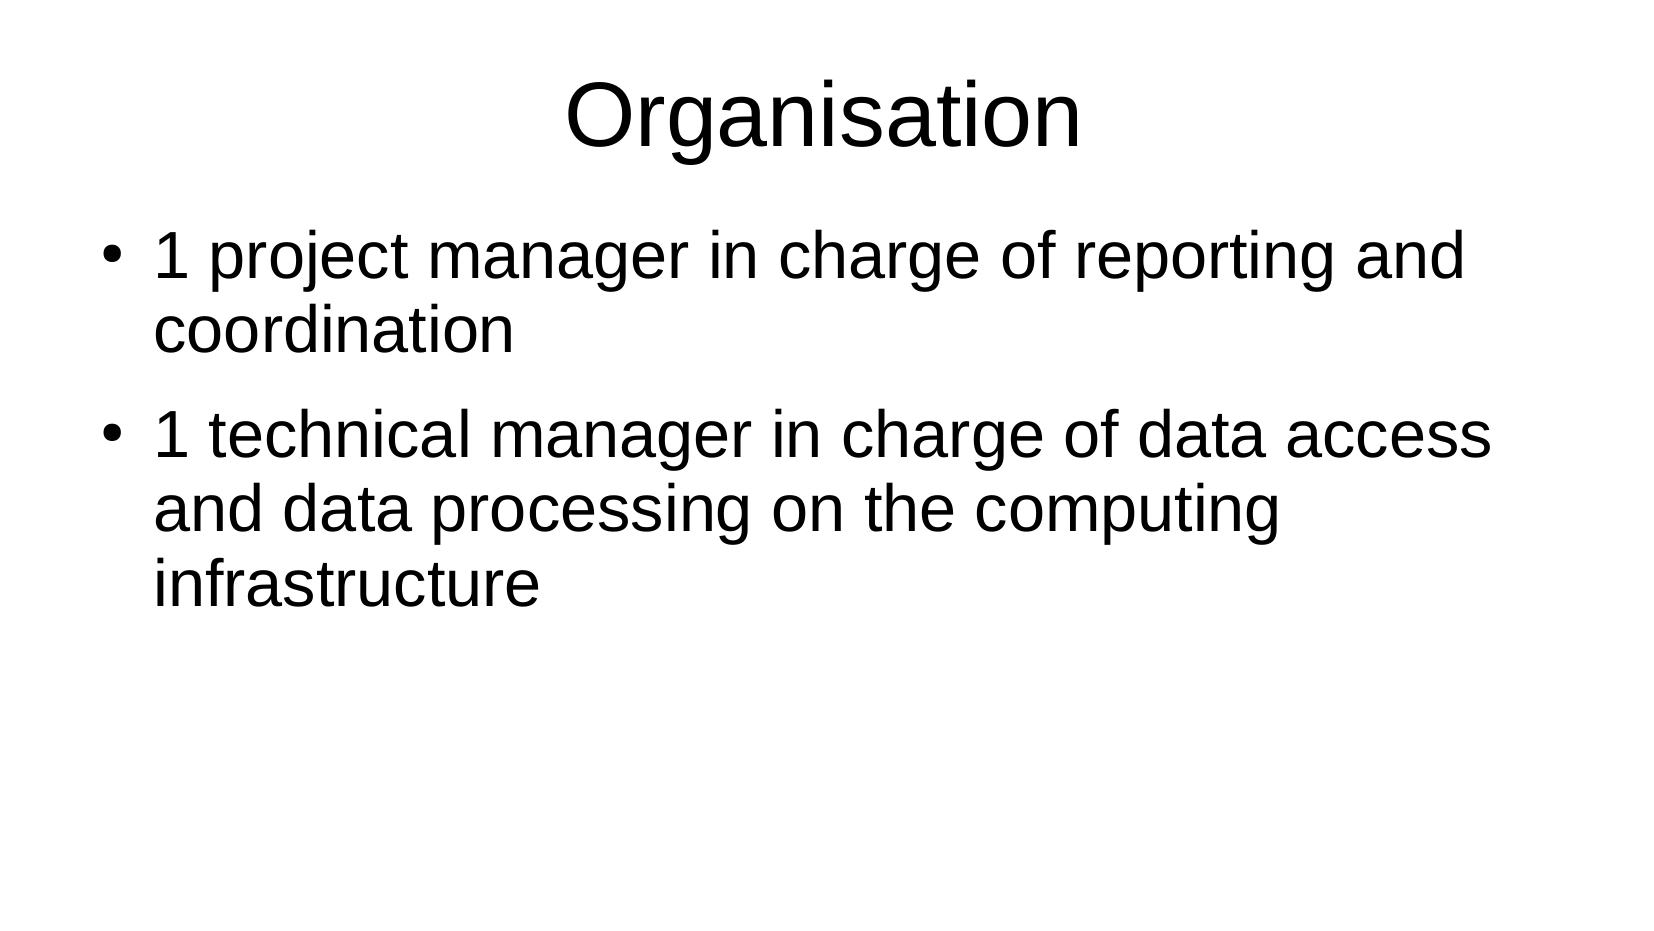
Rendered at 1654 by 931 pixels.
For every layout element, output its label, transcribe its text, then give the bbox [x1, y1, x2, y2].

title Organisation [82, 37, 1571, 193]
list 1 project manager in charge of reporting and coordination 1 technical manager in charge of data access and data processing on the computing infrastructure [82, 217, 1571, 758]
